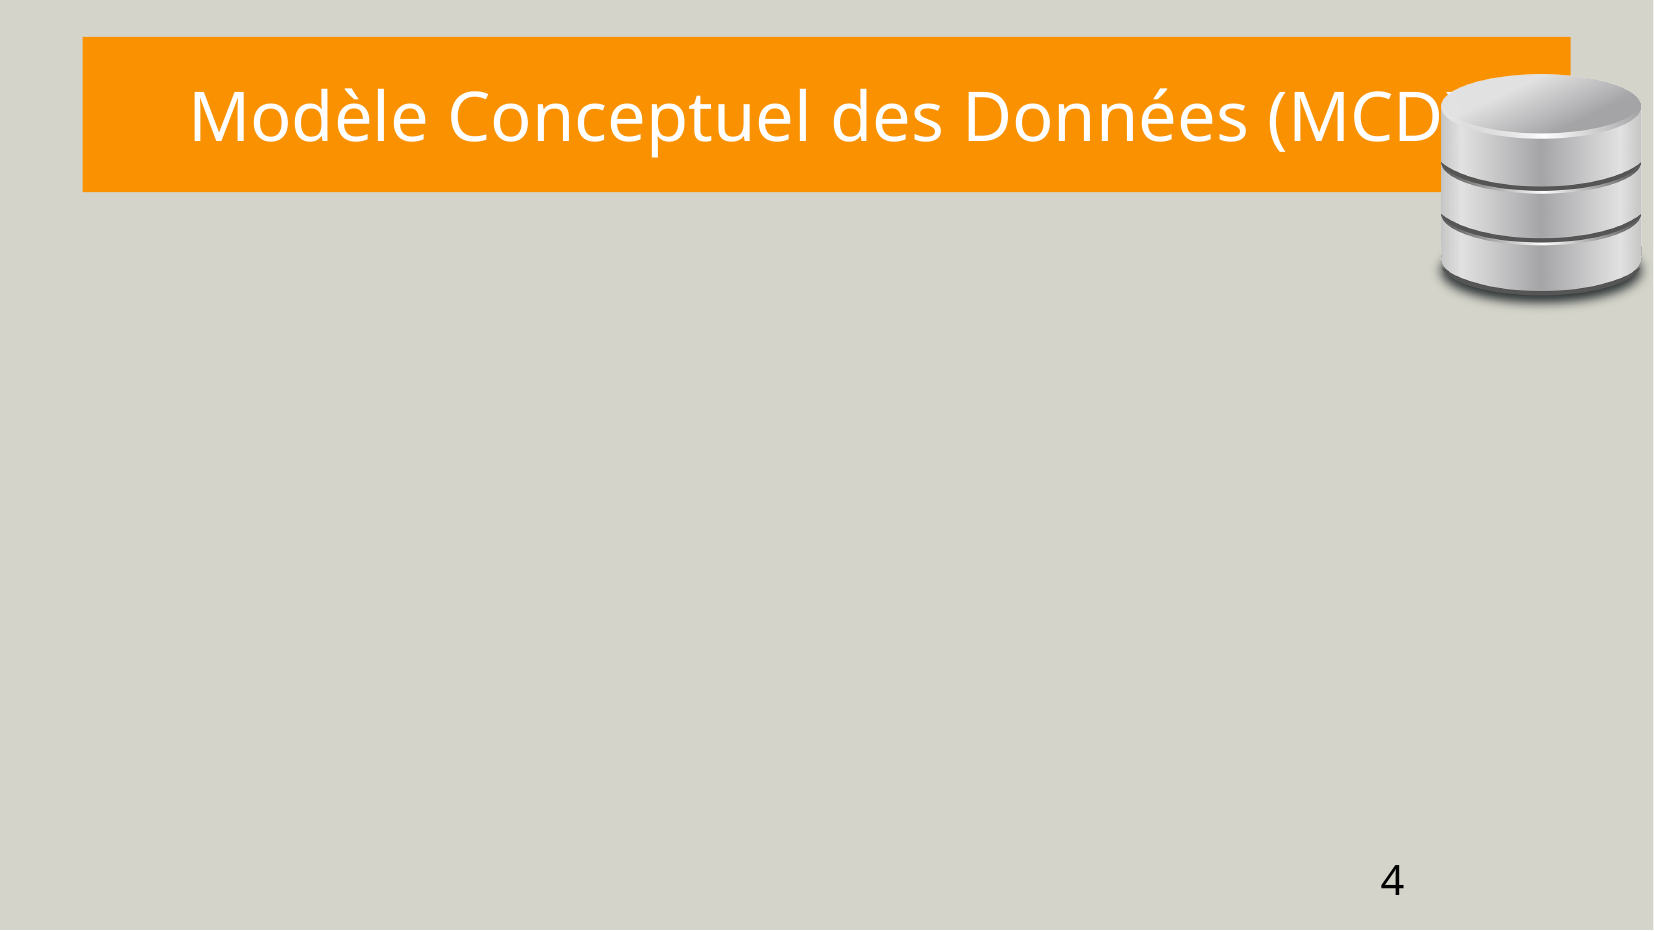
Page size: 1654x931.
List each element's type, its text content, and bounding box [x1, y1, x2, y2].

title Modèle Conceptuel des Données (MCD) [82, 36, 1571, 193]
picture [1428, 74, 1654, 316]
